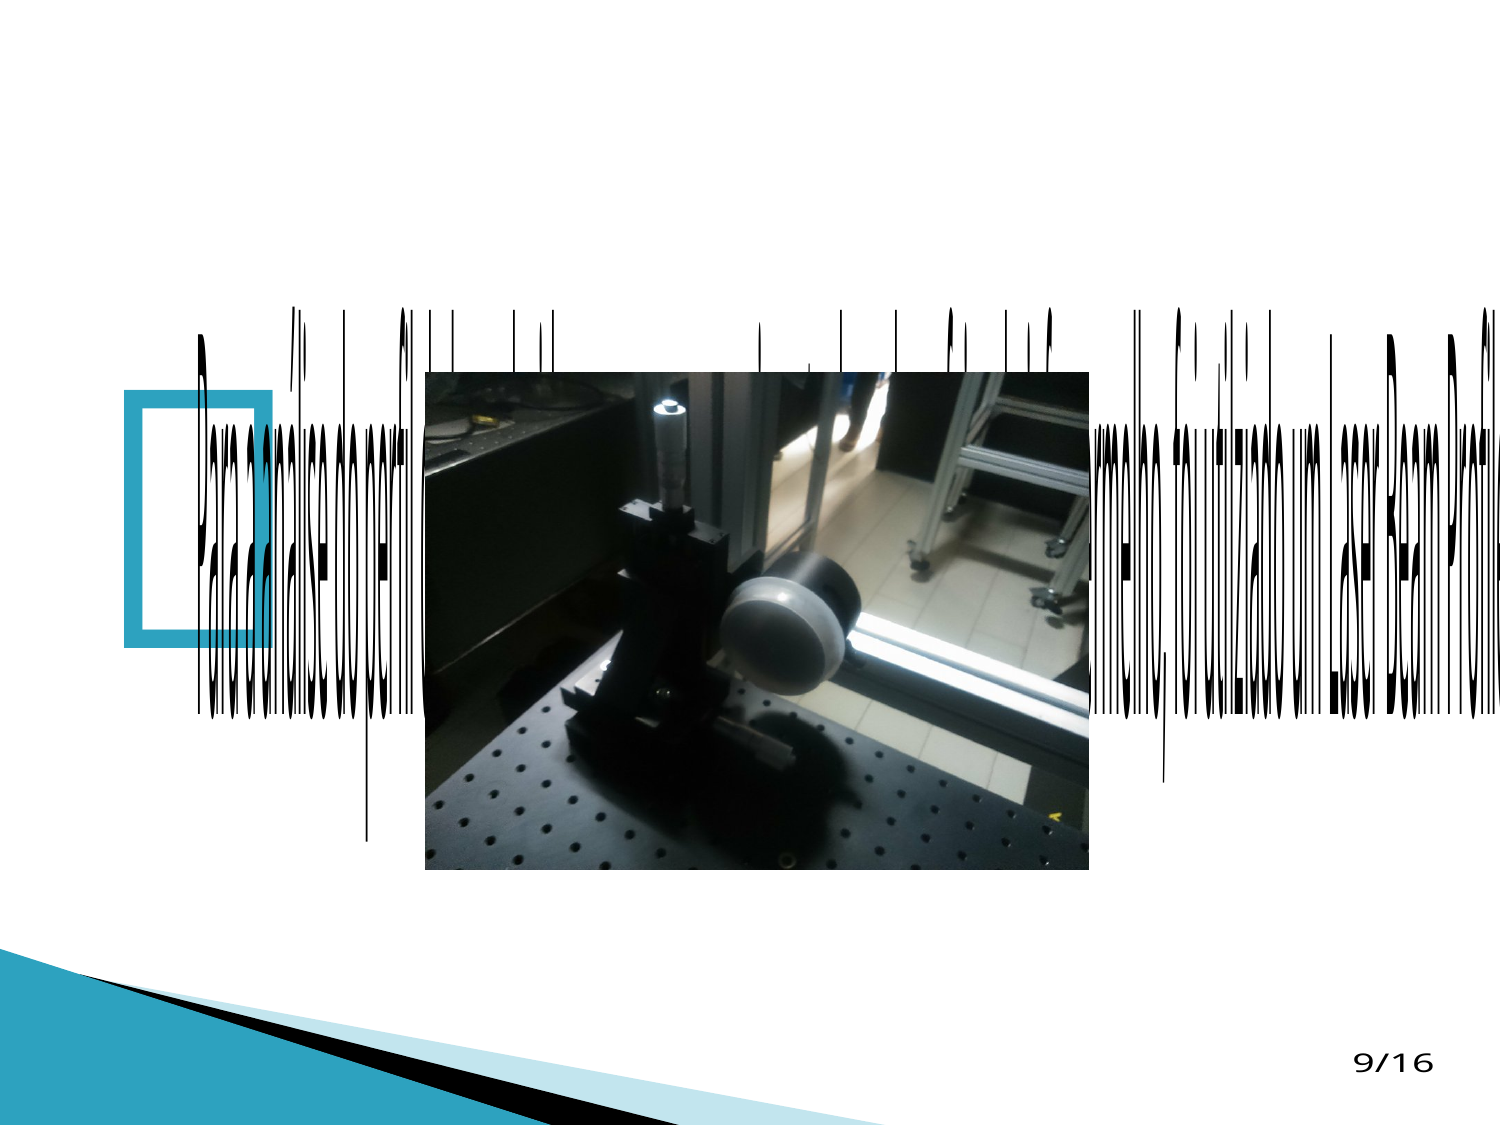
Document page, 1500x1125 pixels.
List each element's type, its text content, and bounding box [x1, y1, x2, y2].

list Para a análise do perfil do laser, devido ao seu novo comprimento de onda na faixa do infravermelho, foi utilziado um Laser Beam Profiler [75, 137, 1426, 880]
picture [425, 372, 1089, 870]
text_box 9/16 [1337, 1037, 1450, 1089]
